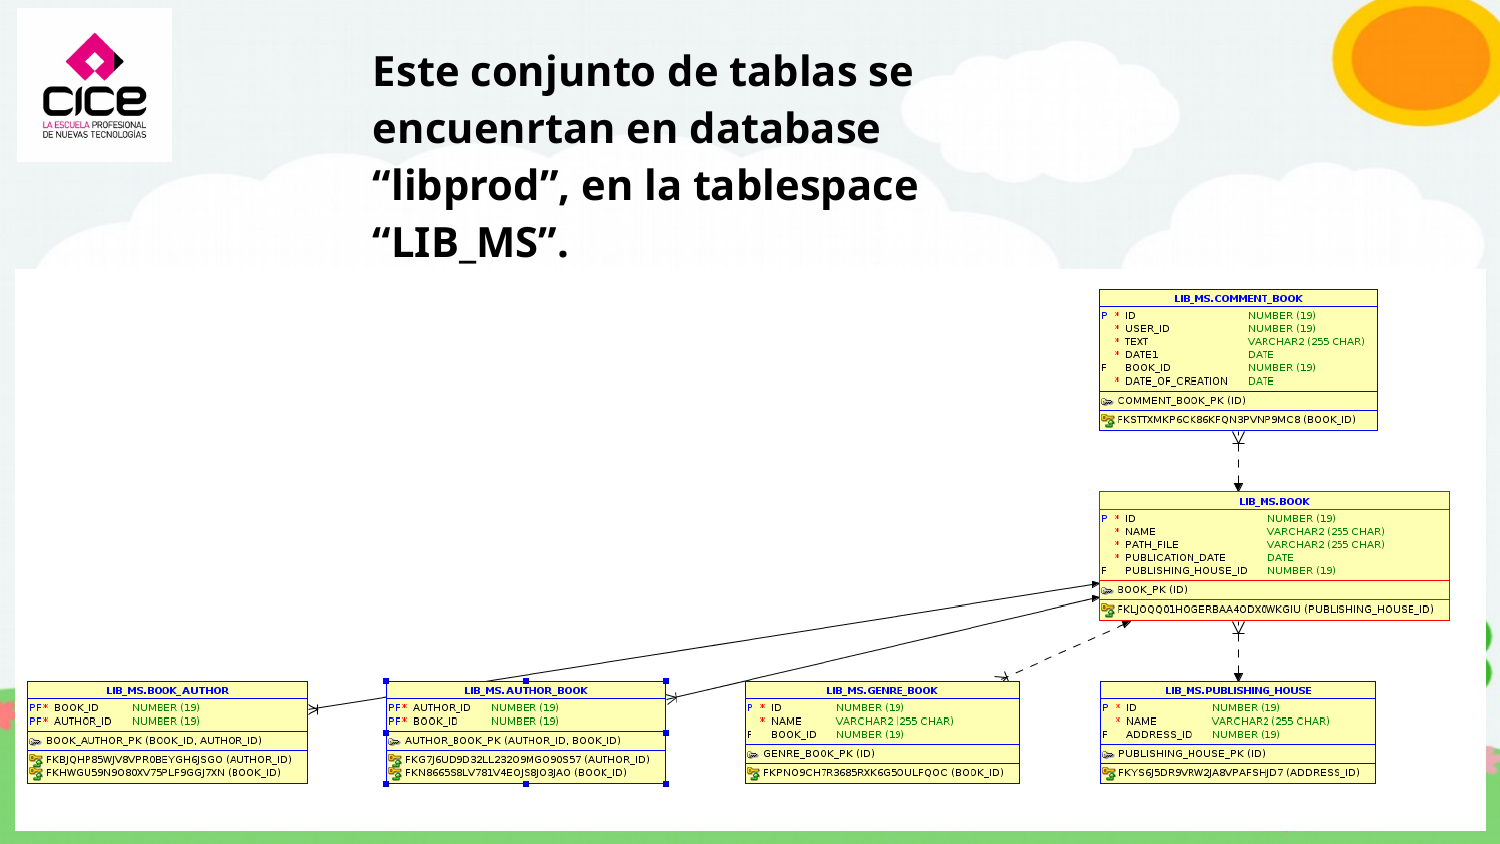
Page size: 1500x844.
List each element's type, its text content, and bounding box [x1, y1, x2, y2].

title Este conjunto de tablas se encuenrtan en database “libprod”, en la tablespace “LIB_MS”. [372, 55, 1066, 256]
picture [0, 0, 1500, 844]
